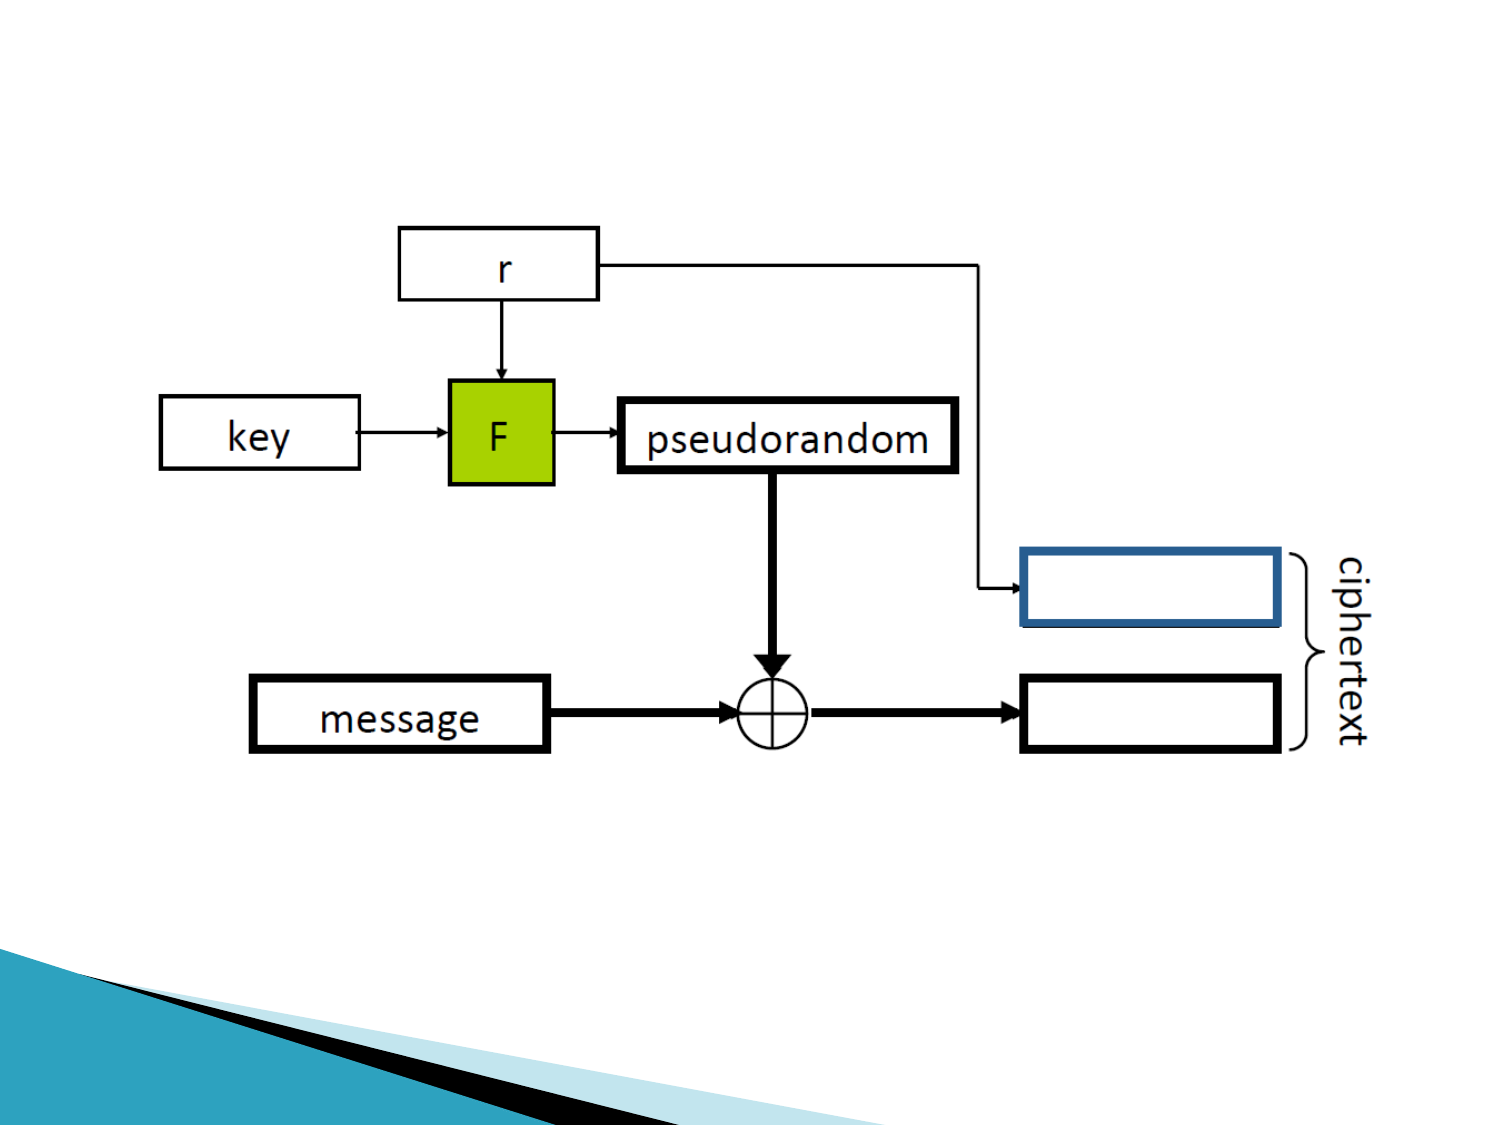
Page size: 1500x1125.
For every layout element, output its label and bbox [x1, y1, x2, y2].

picture [112, 149, 1413, 853]
title [75, 45, 1426, 233]
